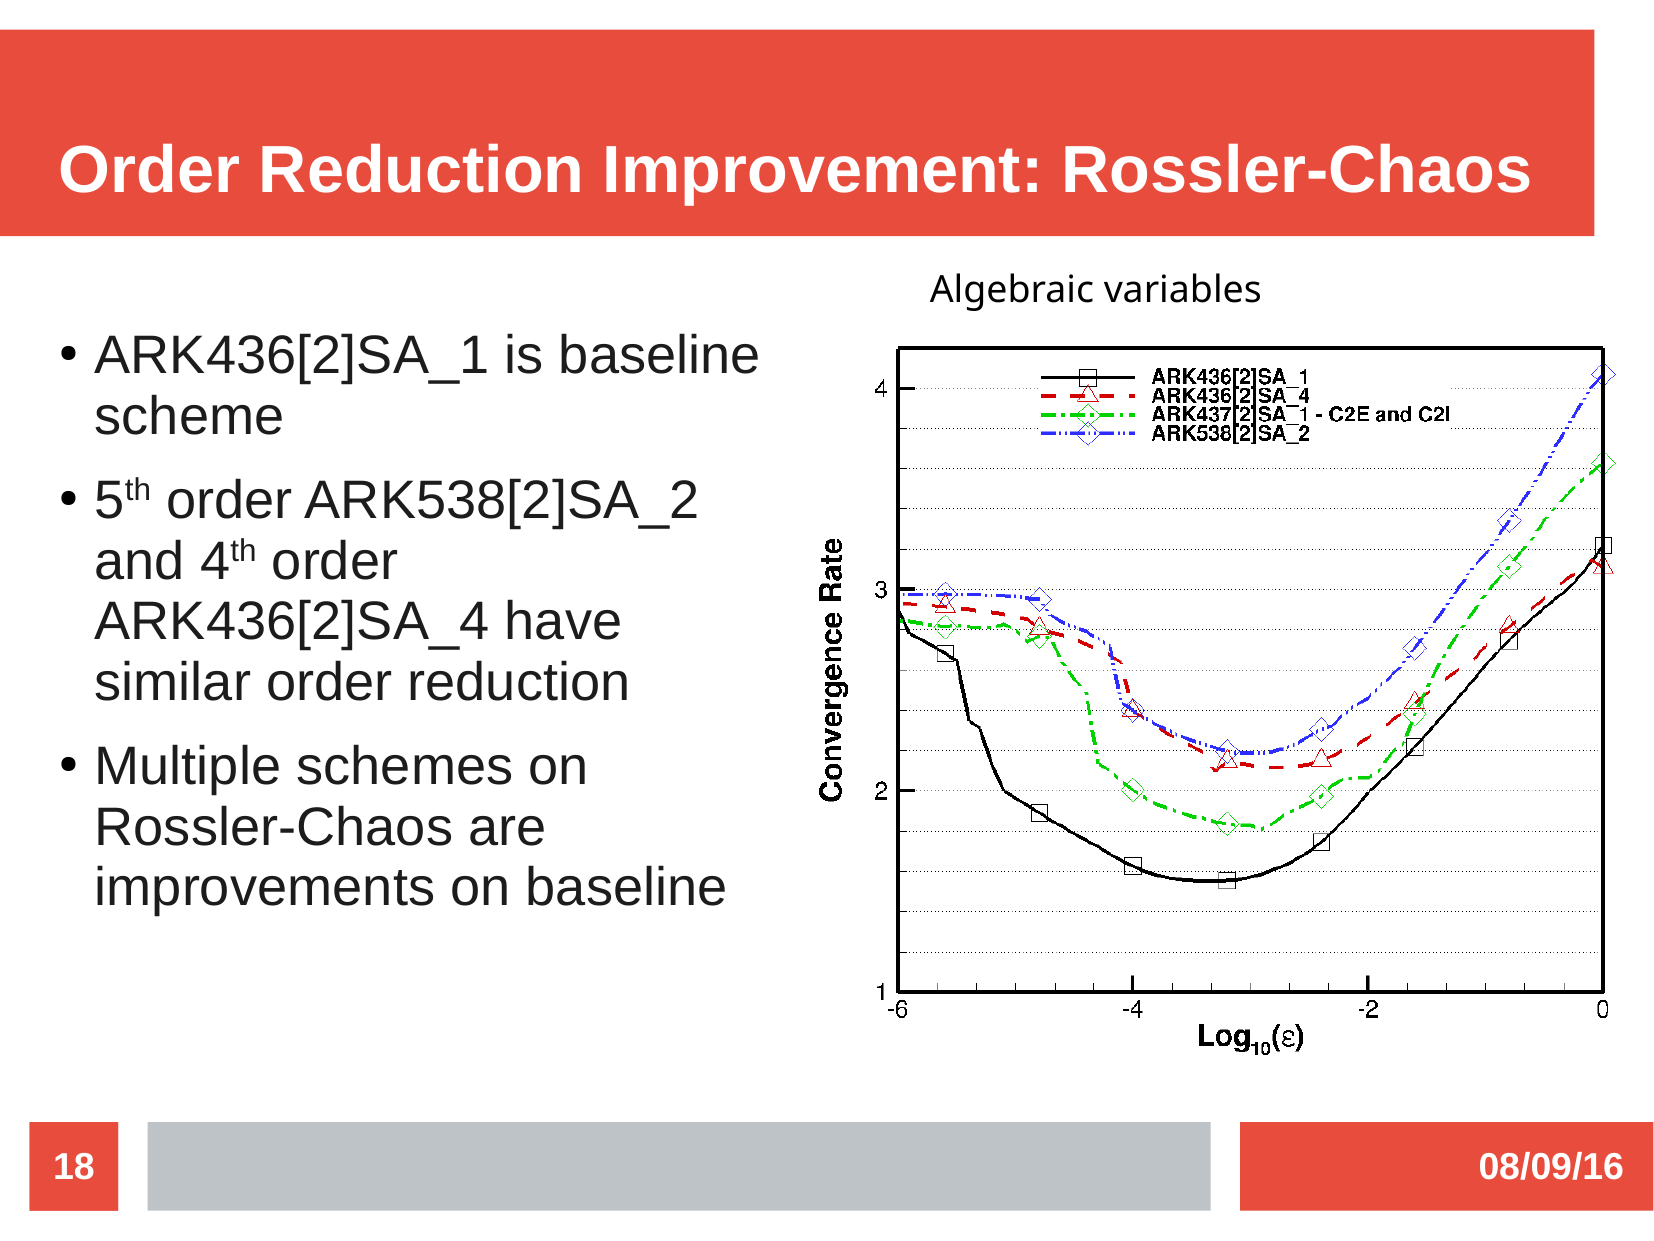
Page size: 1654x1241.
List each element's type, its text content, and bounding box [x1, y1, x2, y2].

title Order Reduction Improvement: Rossler-Chaos [59, 59, 1595, 207]
list ARK436[2]SA_1 is baseline scheme 5th order ARK538[2]SA_2 and 4th order ARK436[2]SA_4 have similar order reduction Multiple schemes on Rossler-Chaos are improvements on baseline [59, 324, 794, 1093]
picture [805, 330, 1618, 1066]
text_box Algebraic variables [915, 255, 1606, 318]
